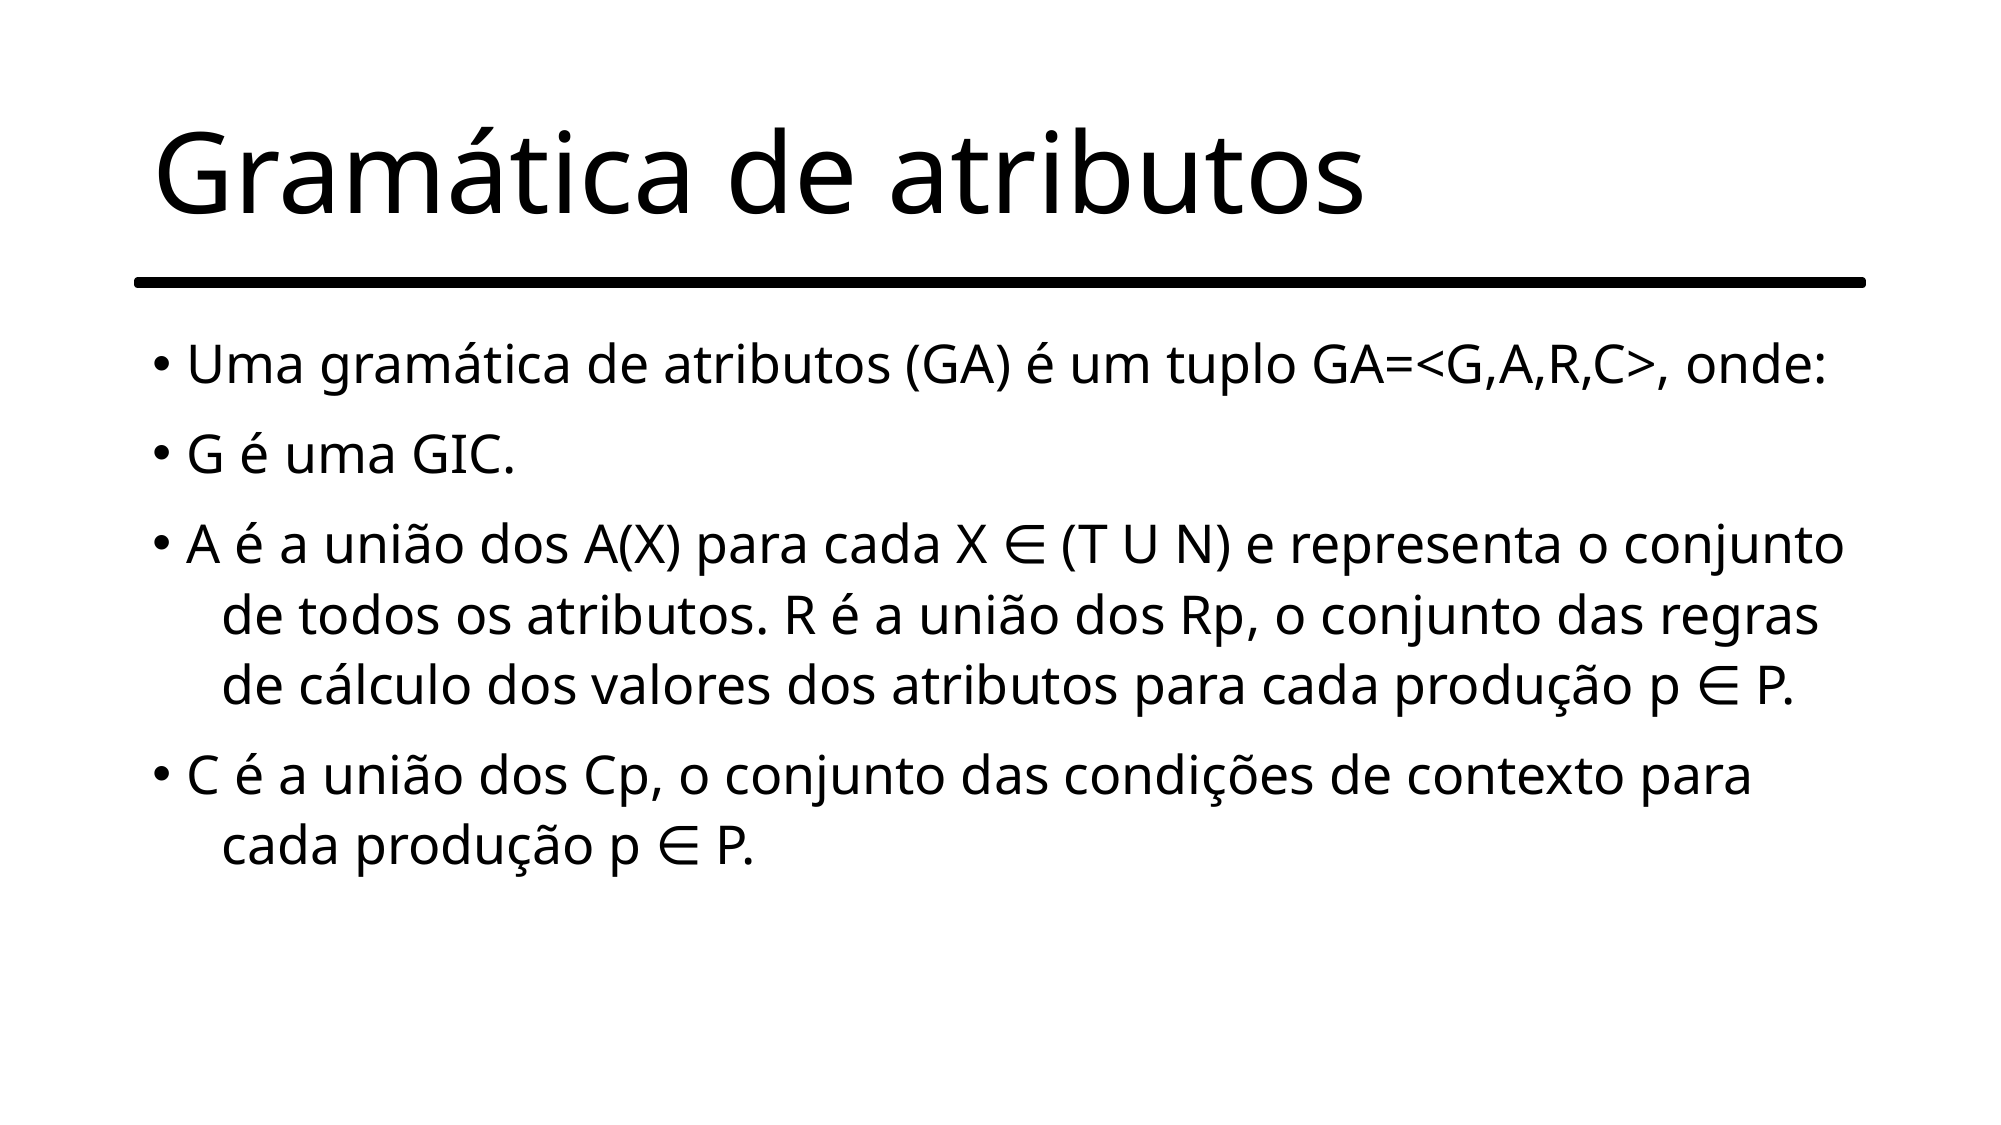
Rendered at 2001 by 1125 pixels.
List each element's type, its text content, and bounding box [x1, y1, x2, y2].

title Gramática de atributos [137, 59, 1863, 278]
list Uma gramática de atributos (GA) é um tuplo GA=<G,A,R,C>, onde: G é uma GIC. A é a união dos A(X) para cada X ∈ (T U N) e representa o conjunto de todos os atributos. R é a união dos Rp, o conjunto das regras de cálculo dos valores dos atributos para cada produção p ∈ P. C é a união dos Cp, o conjunto das condições de contexto para cada produção p ∈ P. [137, 316, 1863, 1014]
